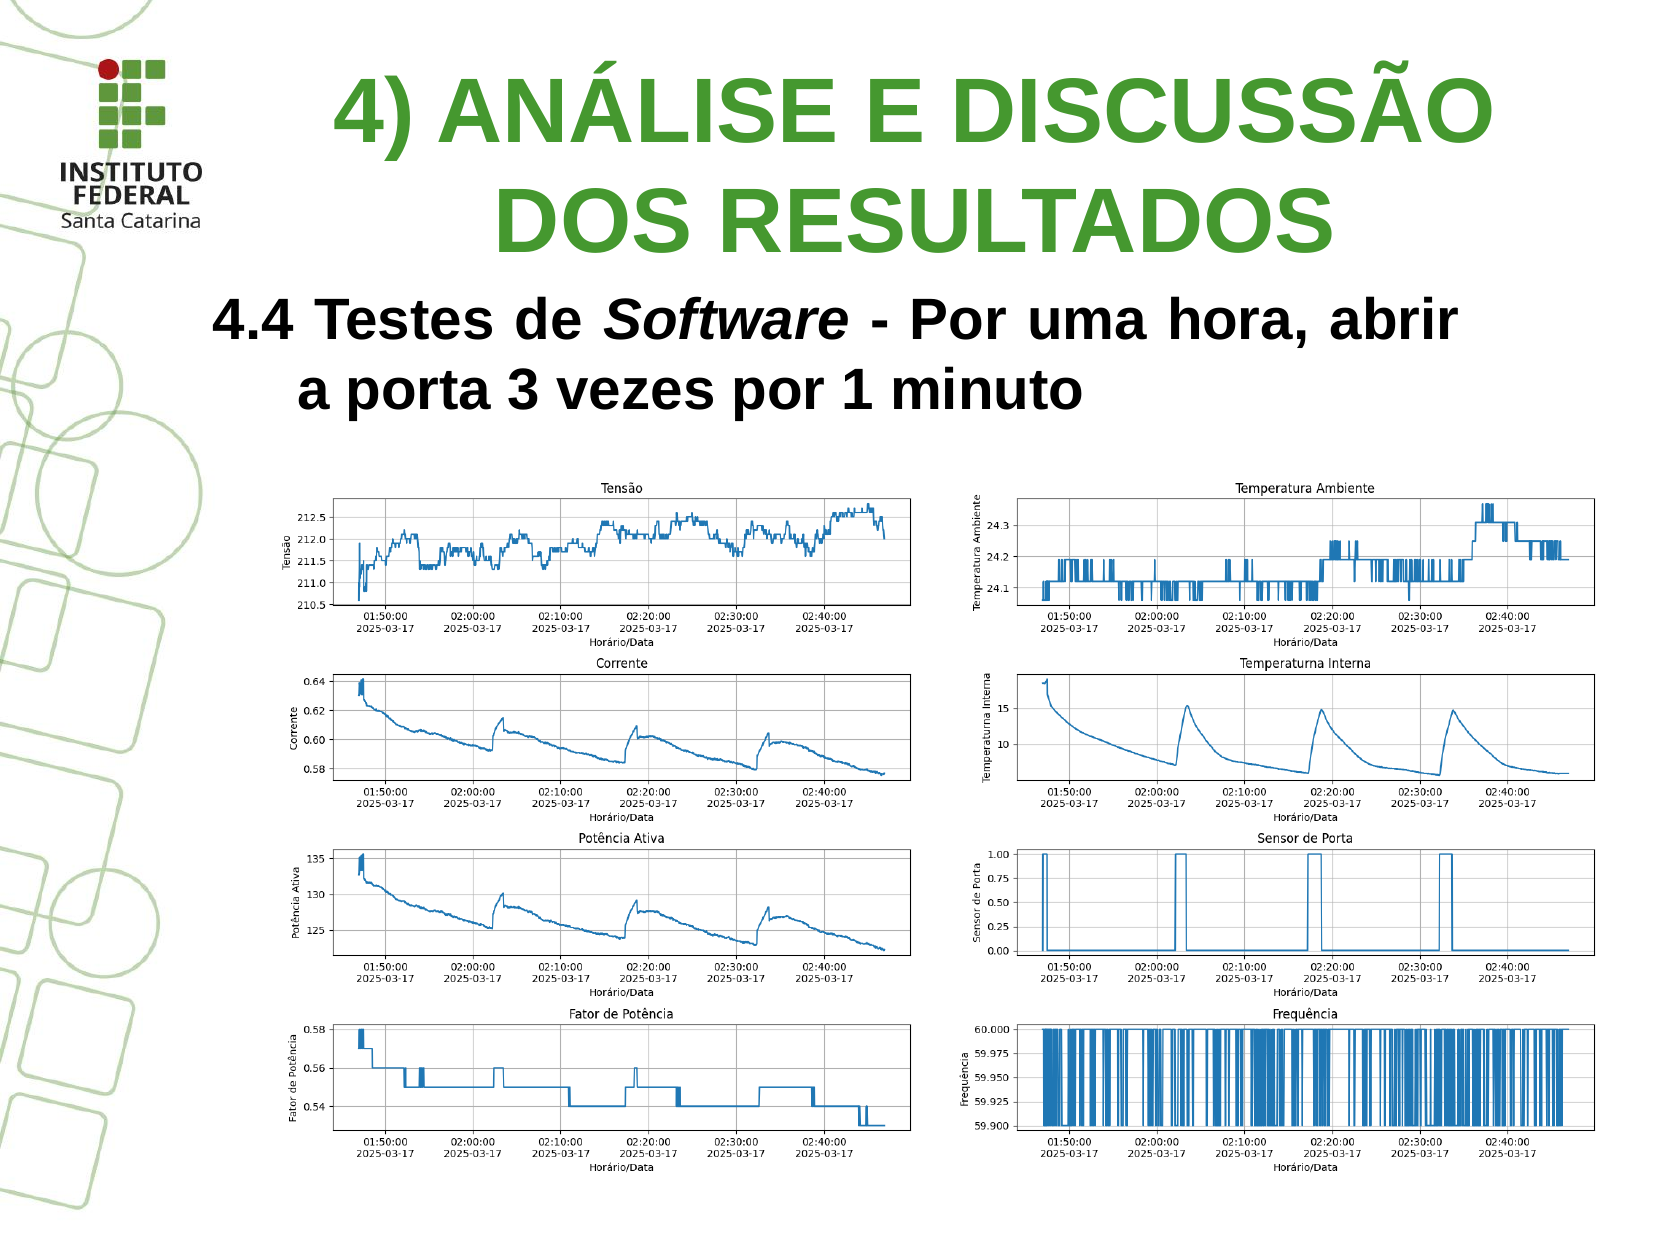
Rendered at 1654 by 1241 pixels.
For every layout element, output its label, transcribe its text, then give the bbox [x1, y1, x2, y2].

title 4) ANÁLISE E DISCUSSÃO DOS RESULTADOS [259, 50, 1571, 271]
list 4.4 Testes de Software - Por uma hora, abrir a porta 3 vezes por 1 minuto [212, 186, 1460, 1183]
picture [0, 0, 1654, 1241]
